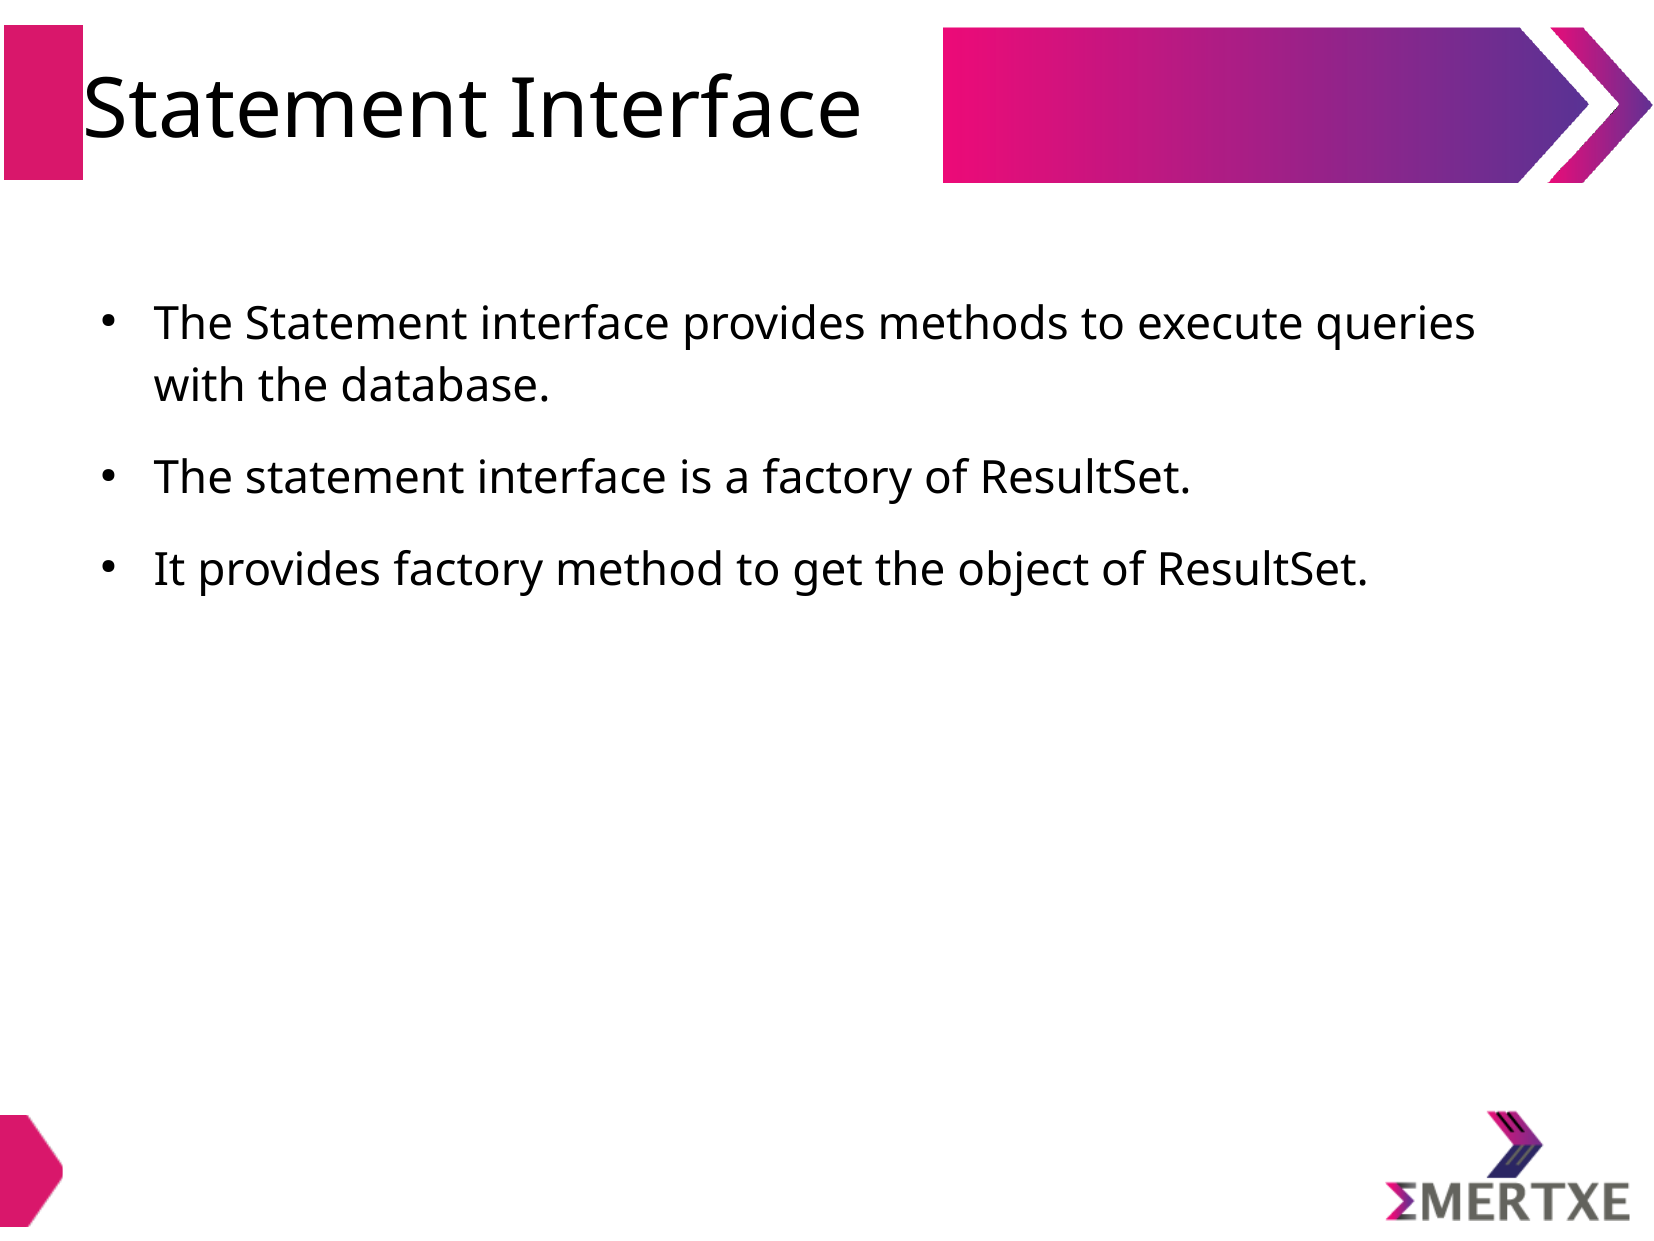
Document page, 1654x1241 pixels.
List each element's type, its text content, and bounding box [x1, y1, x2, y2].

list The Statement interface provides methods to execute queries with the database. The statement interface is a factory of ResultSet. It provides factory method to get the object of ResultSet. [82, 290, 1571, 1010]
picture [1385, 1107, 1631, 1221]
picture [1571, 27, 1653, 183]
title Statement Interface [82, 2, 1571, 210]
